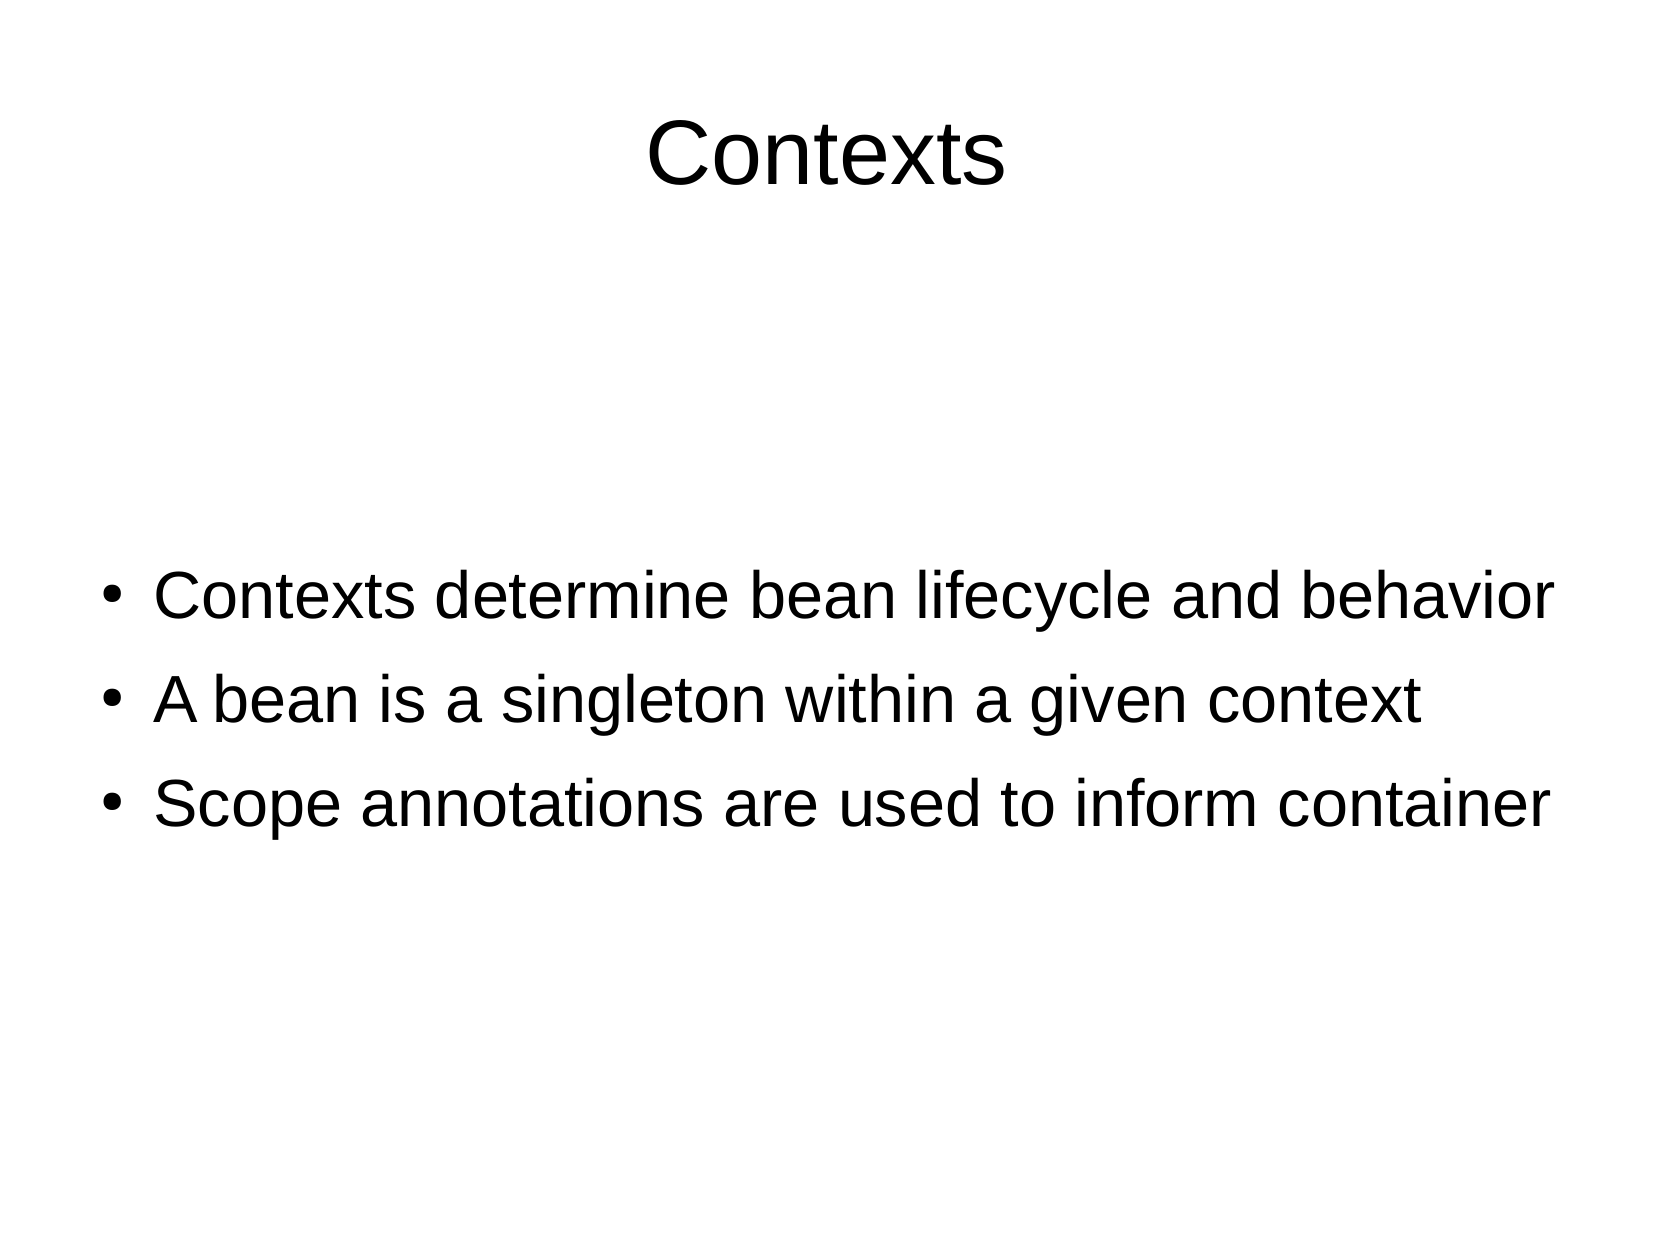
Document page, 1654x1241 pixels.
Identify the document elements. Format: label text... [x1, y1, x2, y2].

title Contexts [82, 49, 1571, 257]
list Contexts determine bean lifecycle and behavior A bean is a singleton within a given context Scope annotations are used to inform container [82, 290, 1571, 1109]
